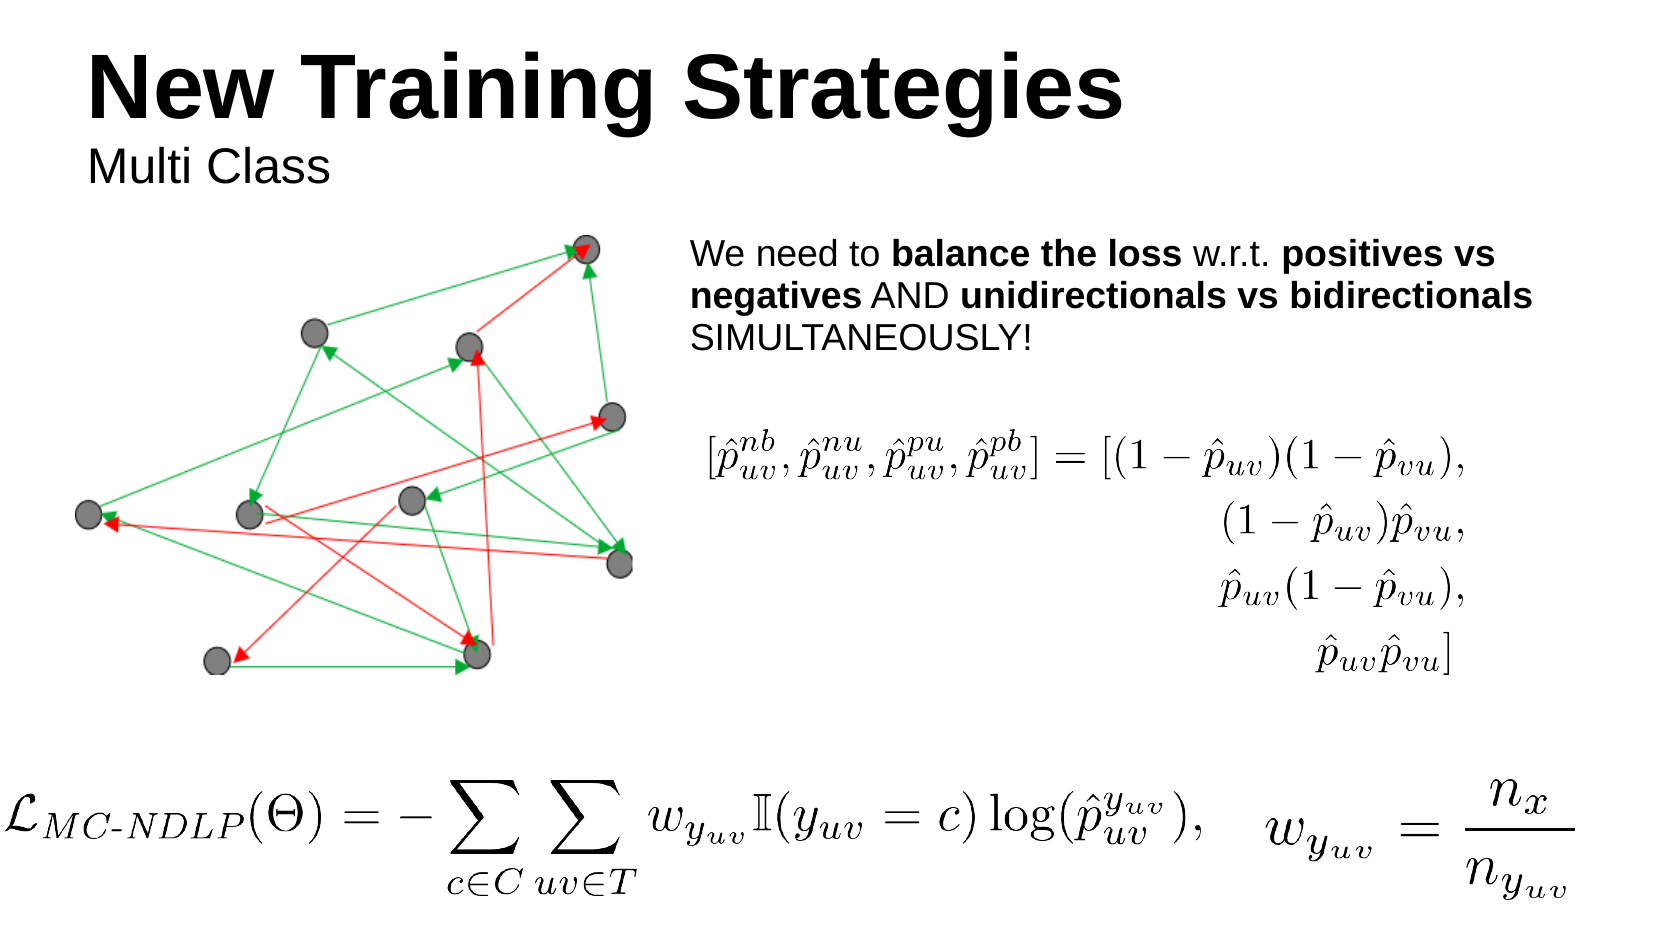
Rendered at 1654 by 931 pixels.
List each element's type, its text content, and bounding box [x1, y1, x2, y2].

picture [1265, 779, 1576, 901]
title New Training Strategies Multi Class [86, 35, 1576, 194]
picture [75, 235, 676, 676]
text_box We need to balance the loss w.r.t. positives vs negatives AND unidirectionals vs bidirectionals SIMULTANEOUSLY! [675, 225, 1654, 366]
picture [4, 429, 1463, 931]
